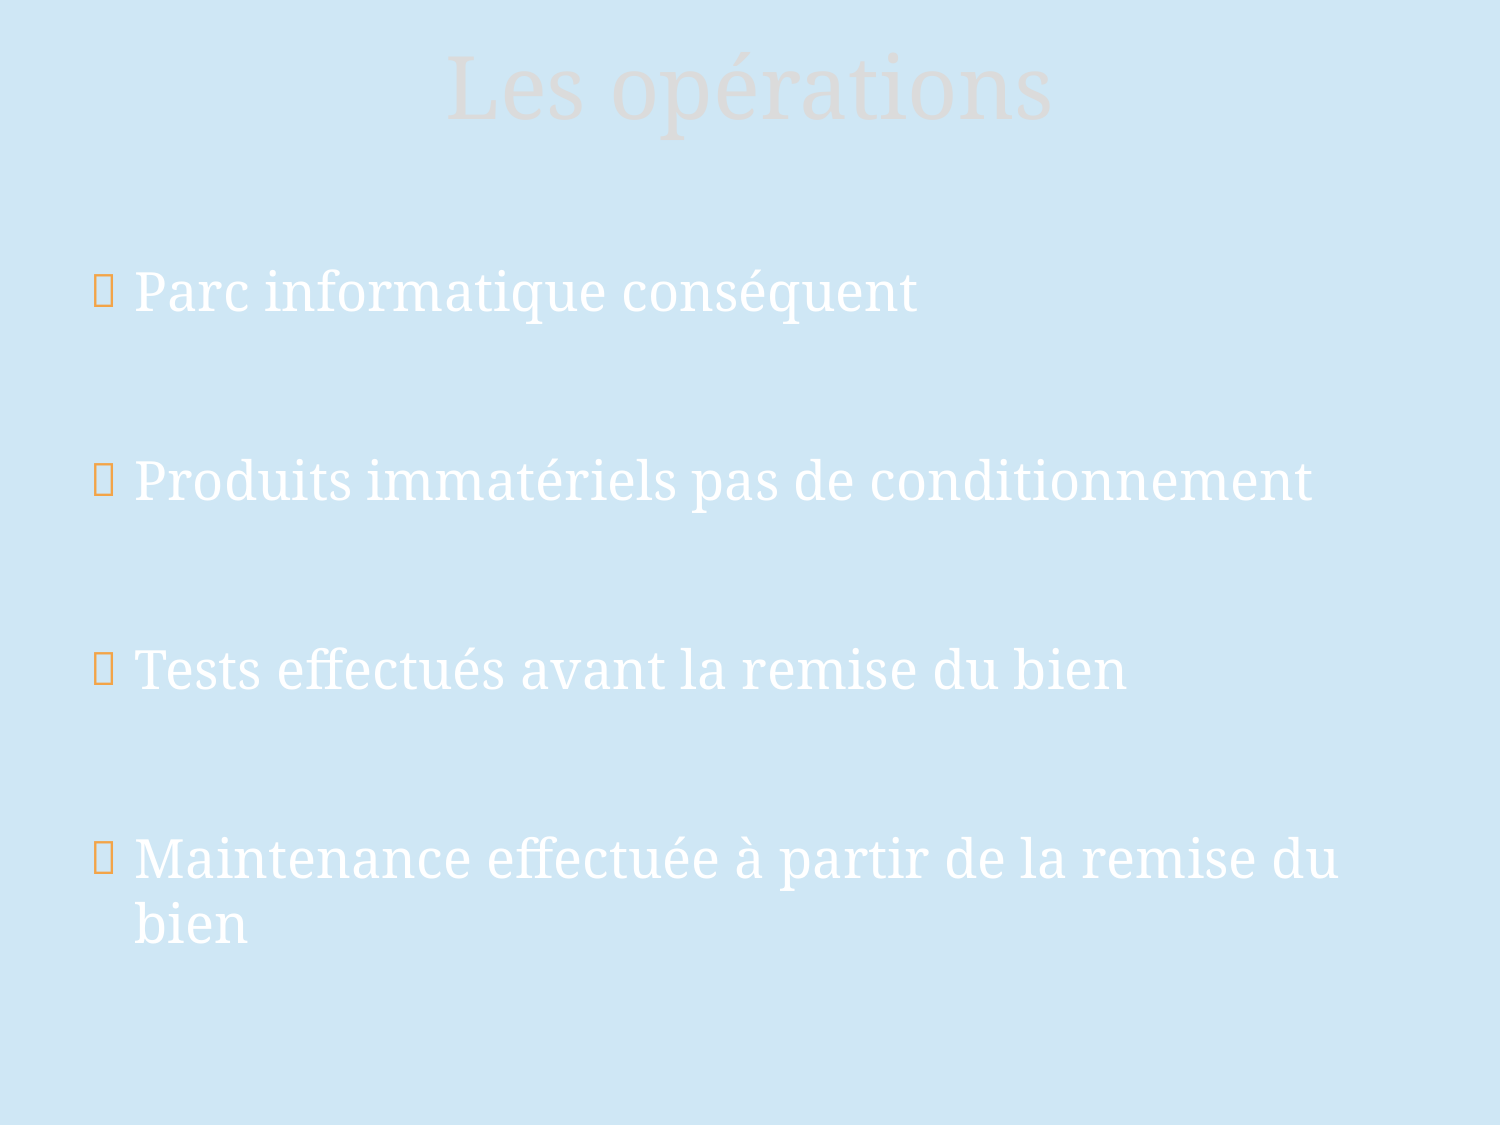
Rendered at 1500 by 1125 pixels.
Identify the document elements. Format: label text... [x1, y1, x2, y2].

title Les opérations [75, 24, 1425, 225]
list Parc informatique conséquent Produits immatériels pas de conditionnement Tests effectués avant la remise du bien Maintenance effectuée à partir de la remise du bien [75, 249, 1425, 1000]
